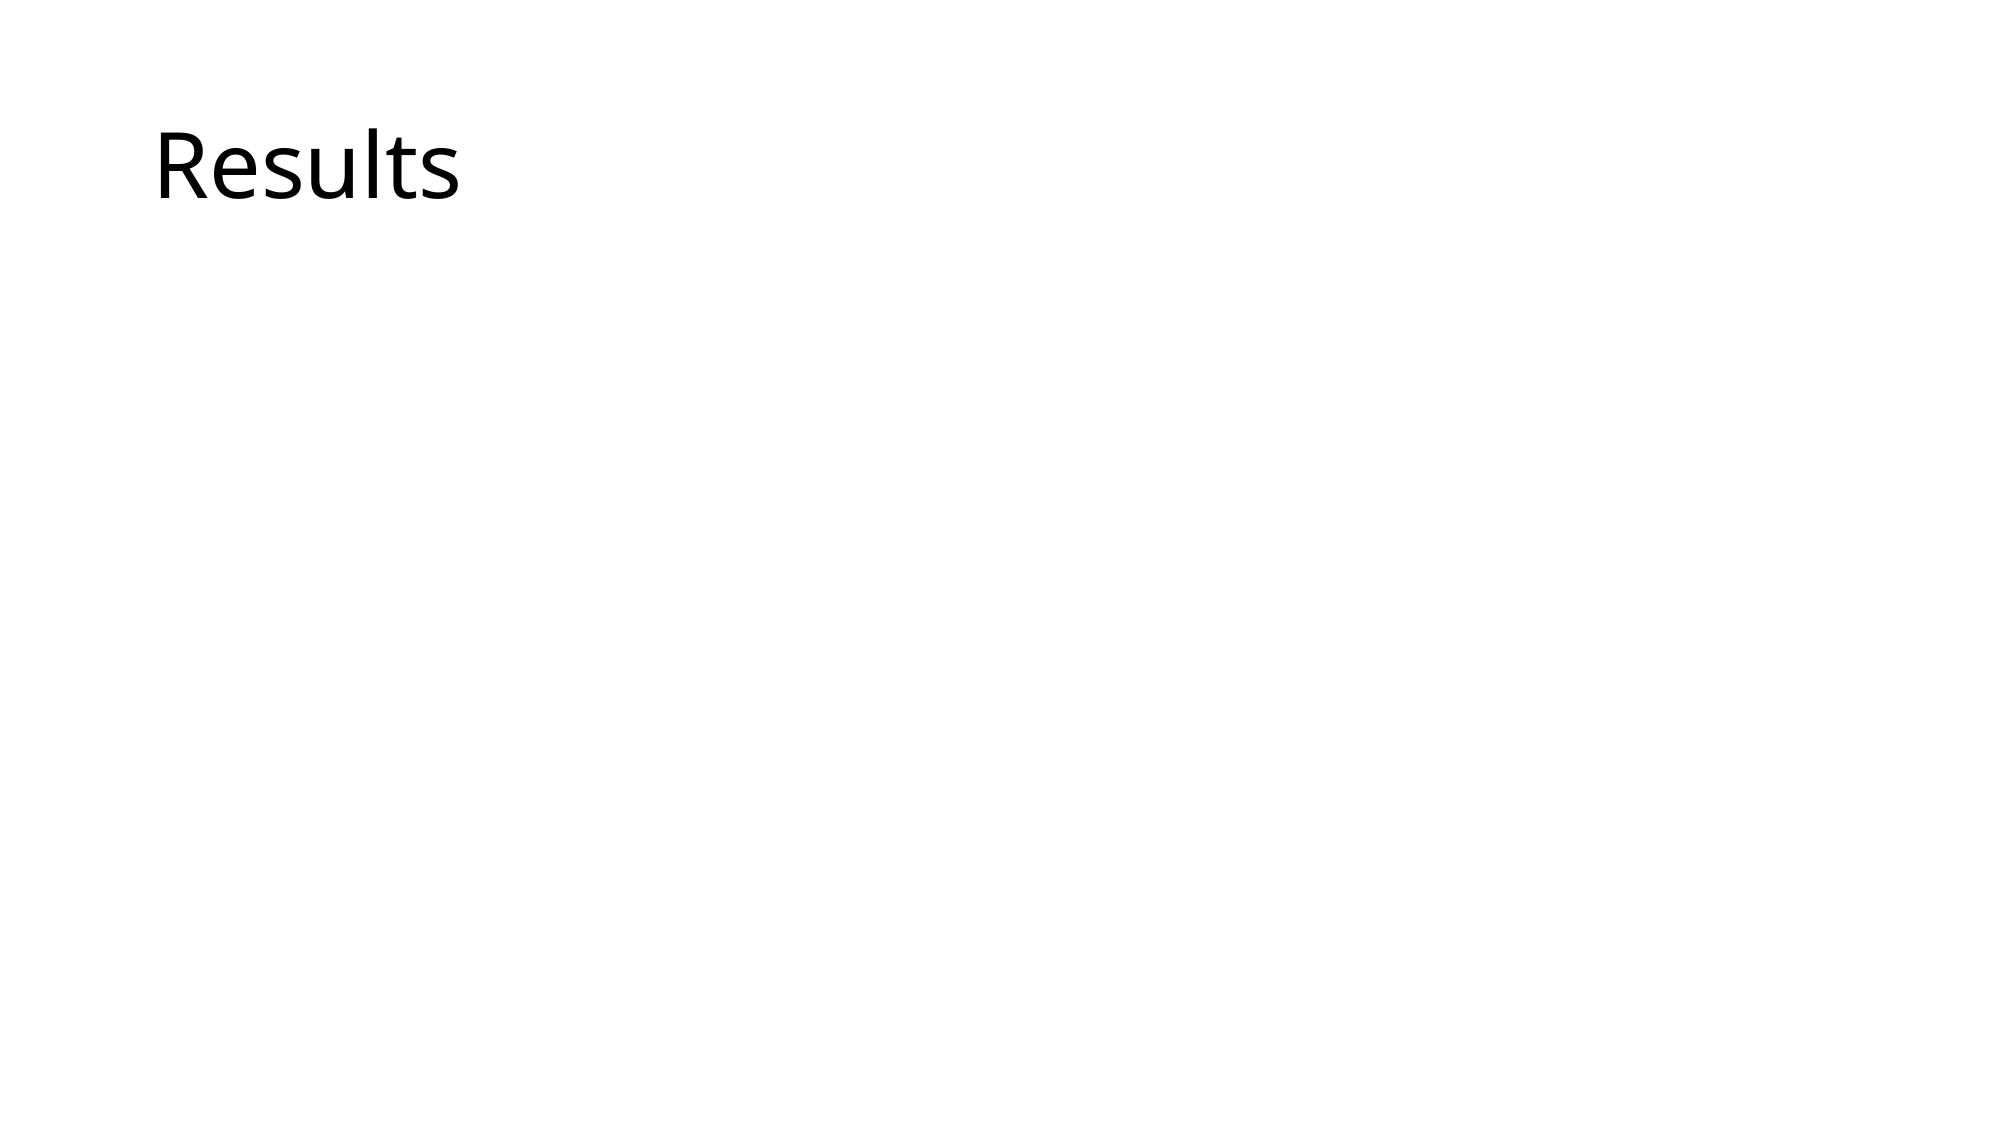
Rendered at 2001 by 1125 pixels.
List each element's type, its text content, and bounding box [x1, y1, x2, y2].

title Results [137, 59, 1863, 278]
